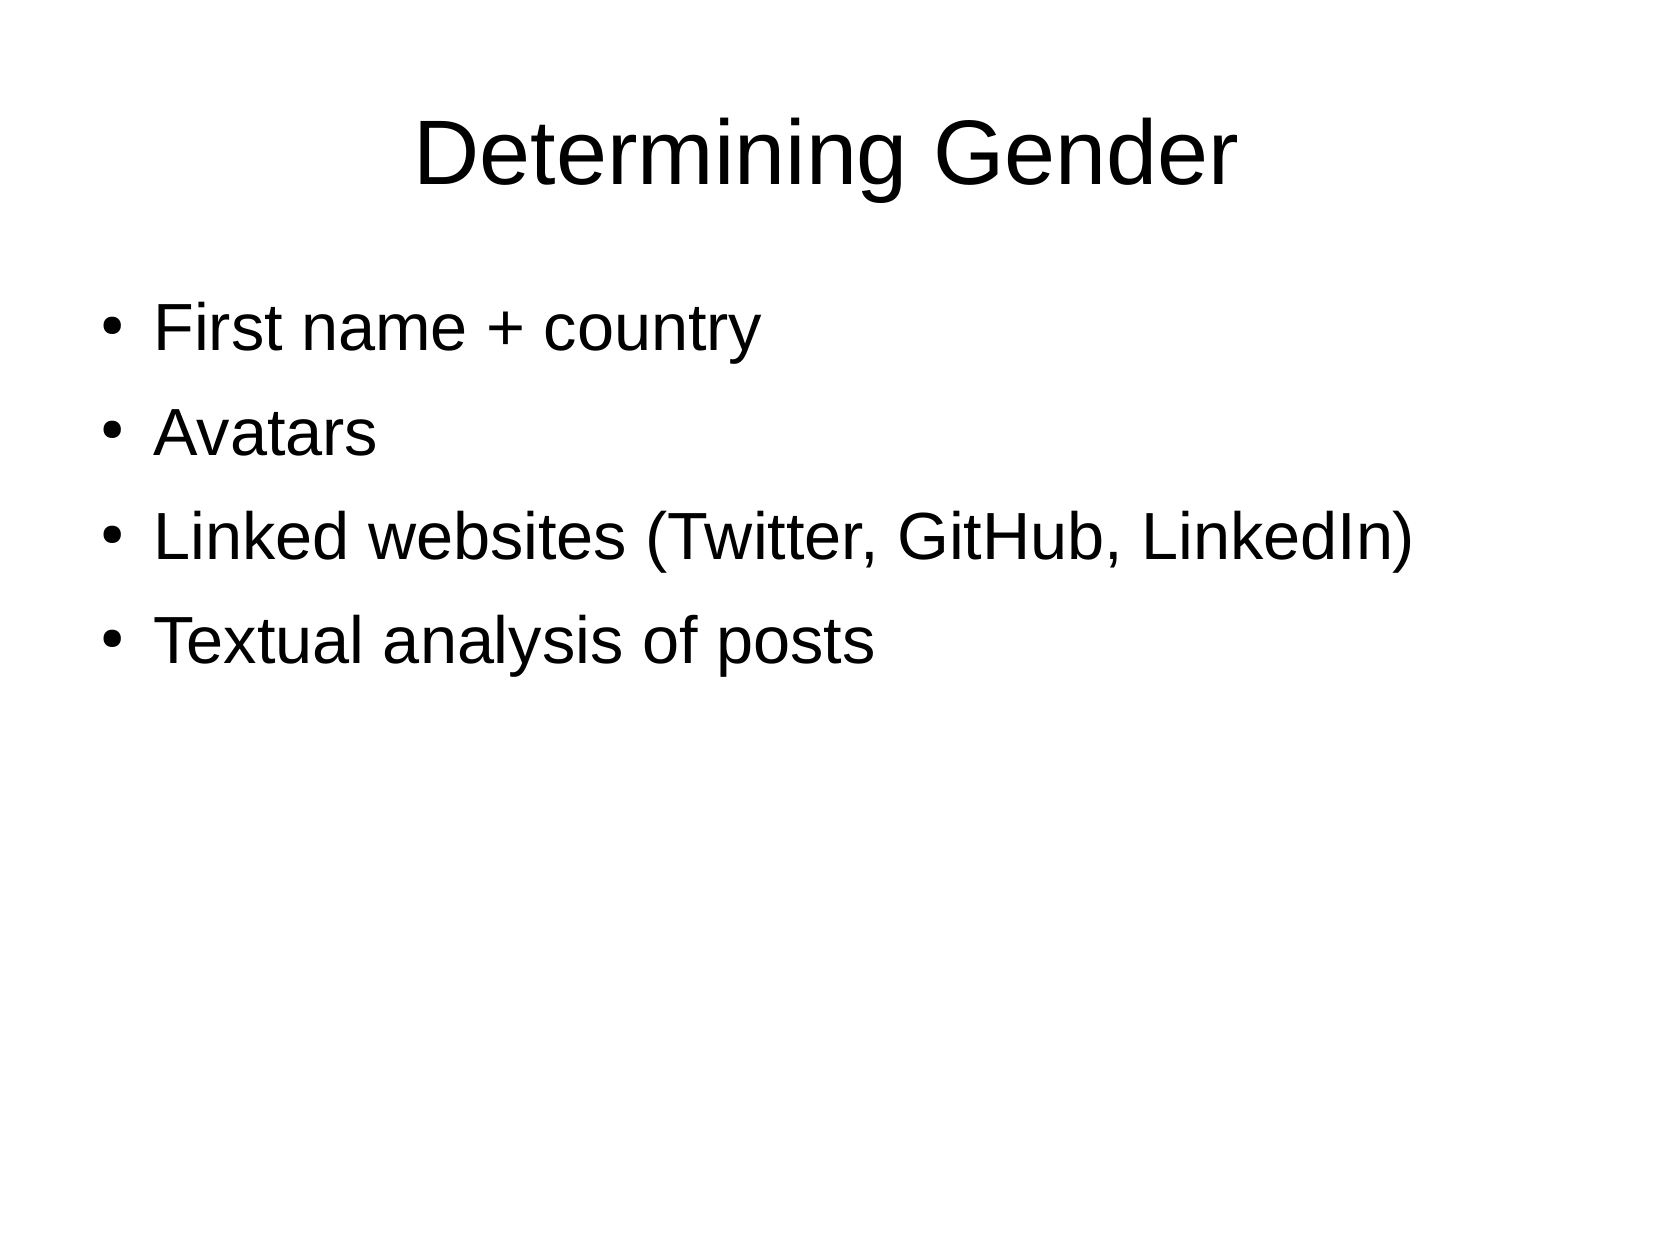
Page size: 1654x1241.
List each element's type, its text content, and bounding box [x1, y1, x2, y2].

title Determining Gender [82, 49, 1571, 257]
list First name + country Avatars Linked websites (Twitter, GitHub, LinkedIn) Textual analysis of posts [82, 290, 1571, 1010]
